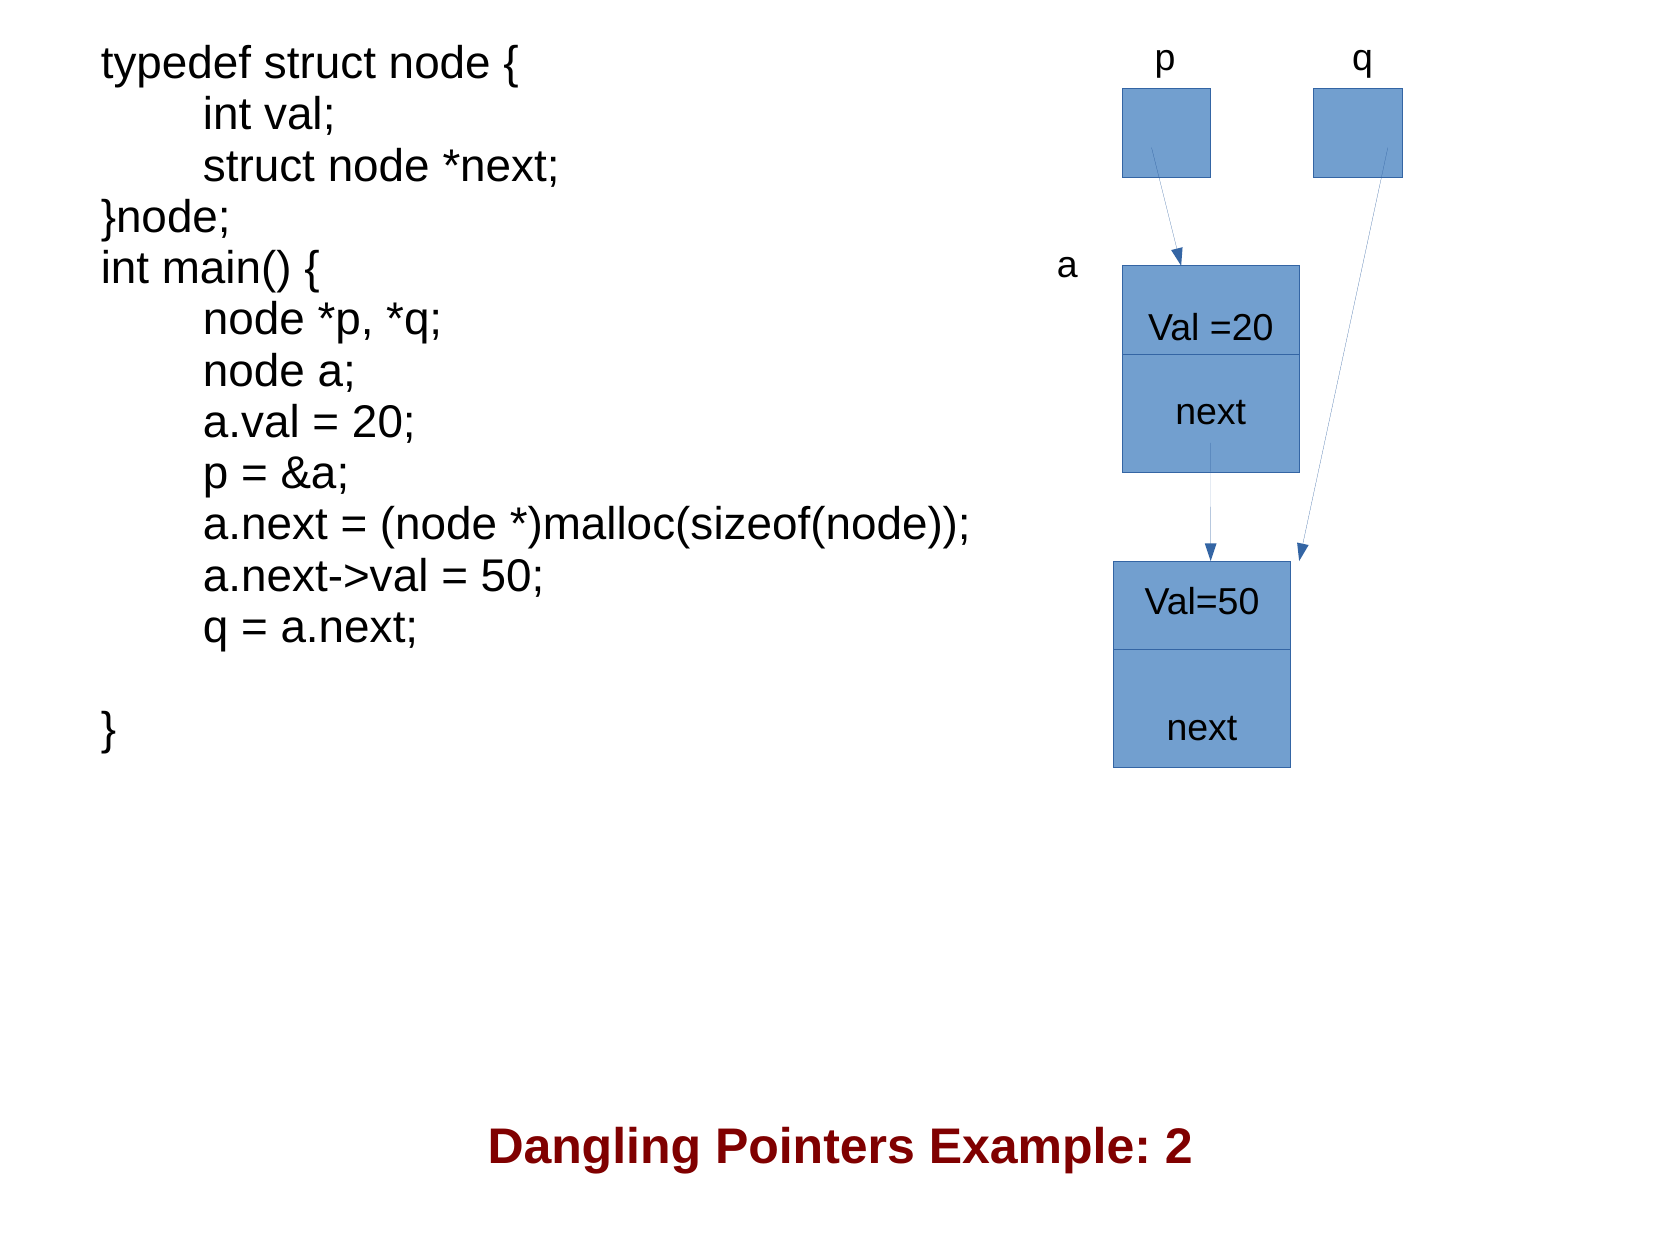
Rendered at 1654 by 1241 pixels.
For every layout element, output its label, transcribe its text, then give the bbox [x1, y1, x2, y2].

text_box Val=50 next [1113, 561, 1291, 649]
text_box a [1042, 236, 1093, 325]
text_box Val=50 next [1113, 650, 1291, 768]
text_box q [1337, 29, 1388, 87]
text_box typedef struct node { int val; struct node *next; }node; int main() { node *p, *q; node a; a.val = 20; p = &a; a.next = (node *)malloc(sizeof(node)); a.next->val = 50; q = a.next; } [86, 29, 1004, 762]
text_box Dangling Pointers Example: 2 [472, 1110, 1209, 1182]
text_box Val =20 next [1122, 355, 1300, 473]
text_box Val =20 next [1122, 265, 1300, 354]
text_box p [1139, 29, 1191, 87]
text_box [1122, 88, 1211, 178]
text_box [1313, 88, 1403, 178]
